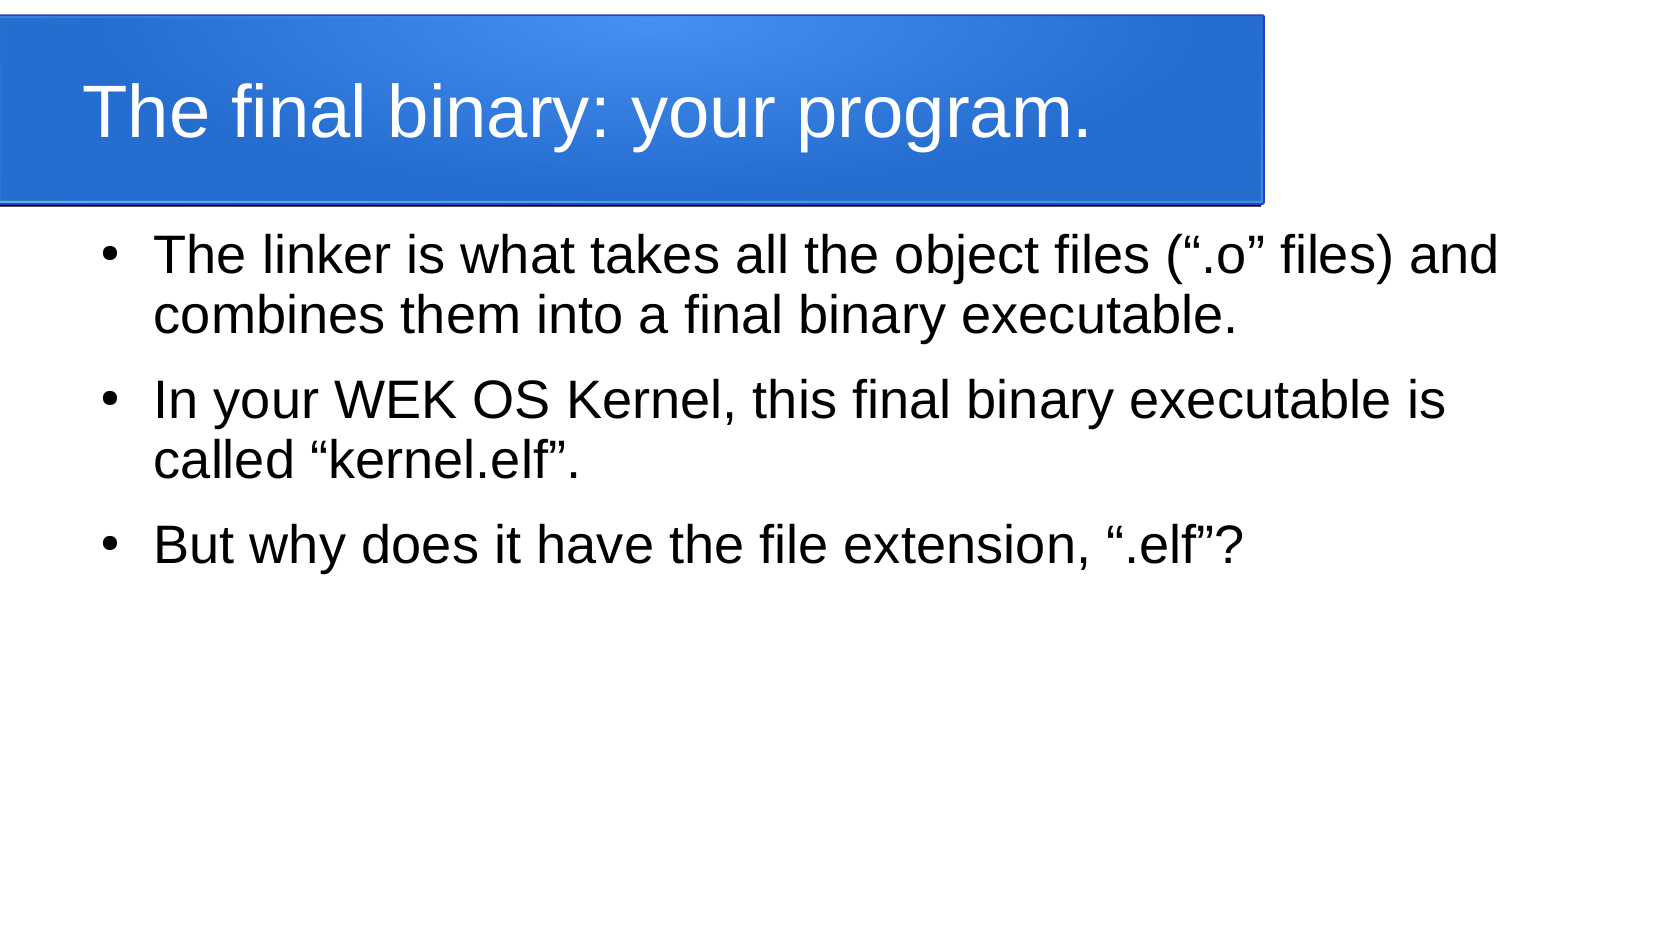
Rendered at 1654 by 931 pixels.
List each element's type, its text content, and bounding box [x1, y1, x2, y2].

list The linker is what takes all the object files (“.o” files) and combines them into a final binary executable. In your WEK OS Kernel, this final binary executable is called “kernel.elf”. But why does it have the file extension, “.elf”? [82, 224, 1571, 764]
title The final binary: your program. [82, 35, 1235, 189]
